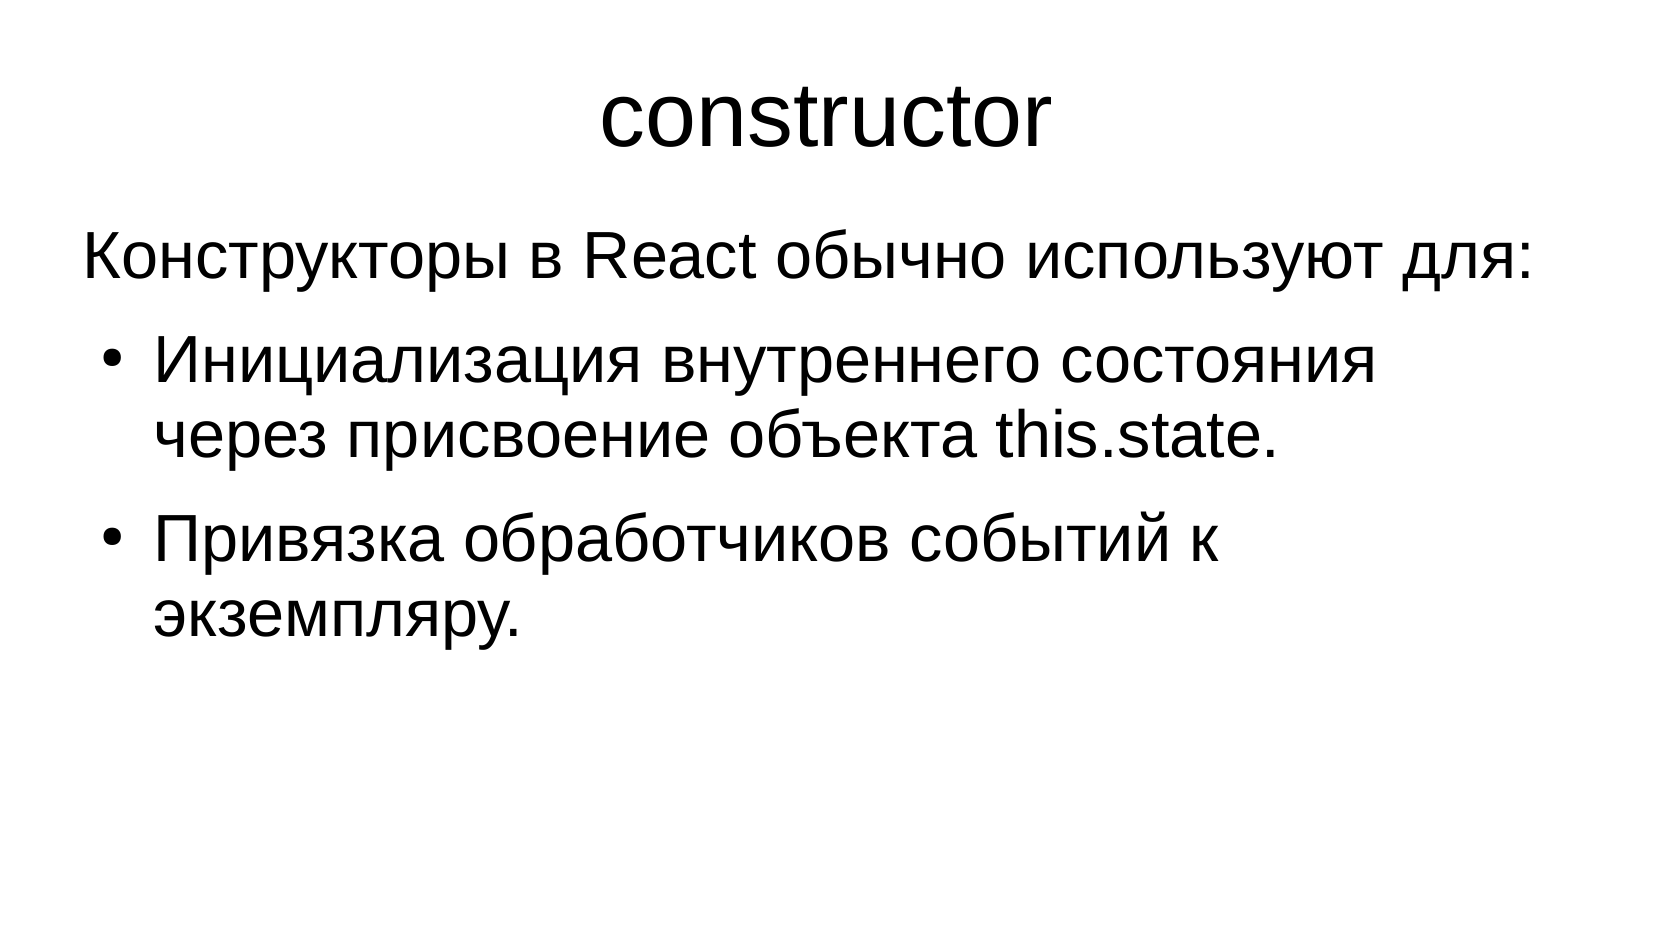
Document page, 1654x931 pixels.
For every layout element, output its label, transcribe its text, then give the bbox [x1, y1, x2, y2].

title constructor [82, 37, 1571, 193]
list Конструкторы в React обычно используют для: Инициализация внутреннего состояния через присвоение объекта this.state. Привязка обработчиков событий к экземпляру. [82, 217, 1571, 758]
